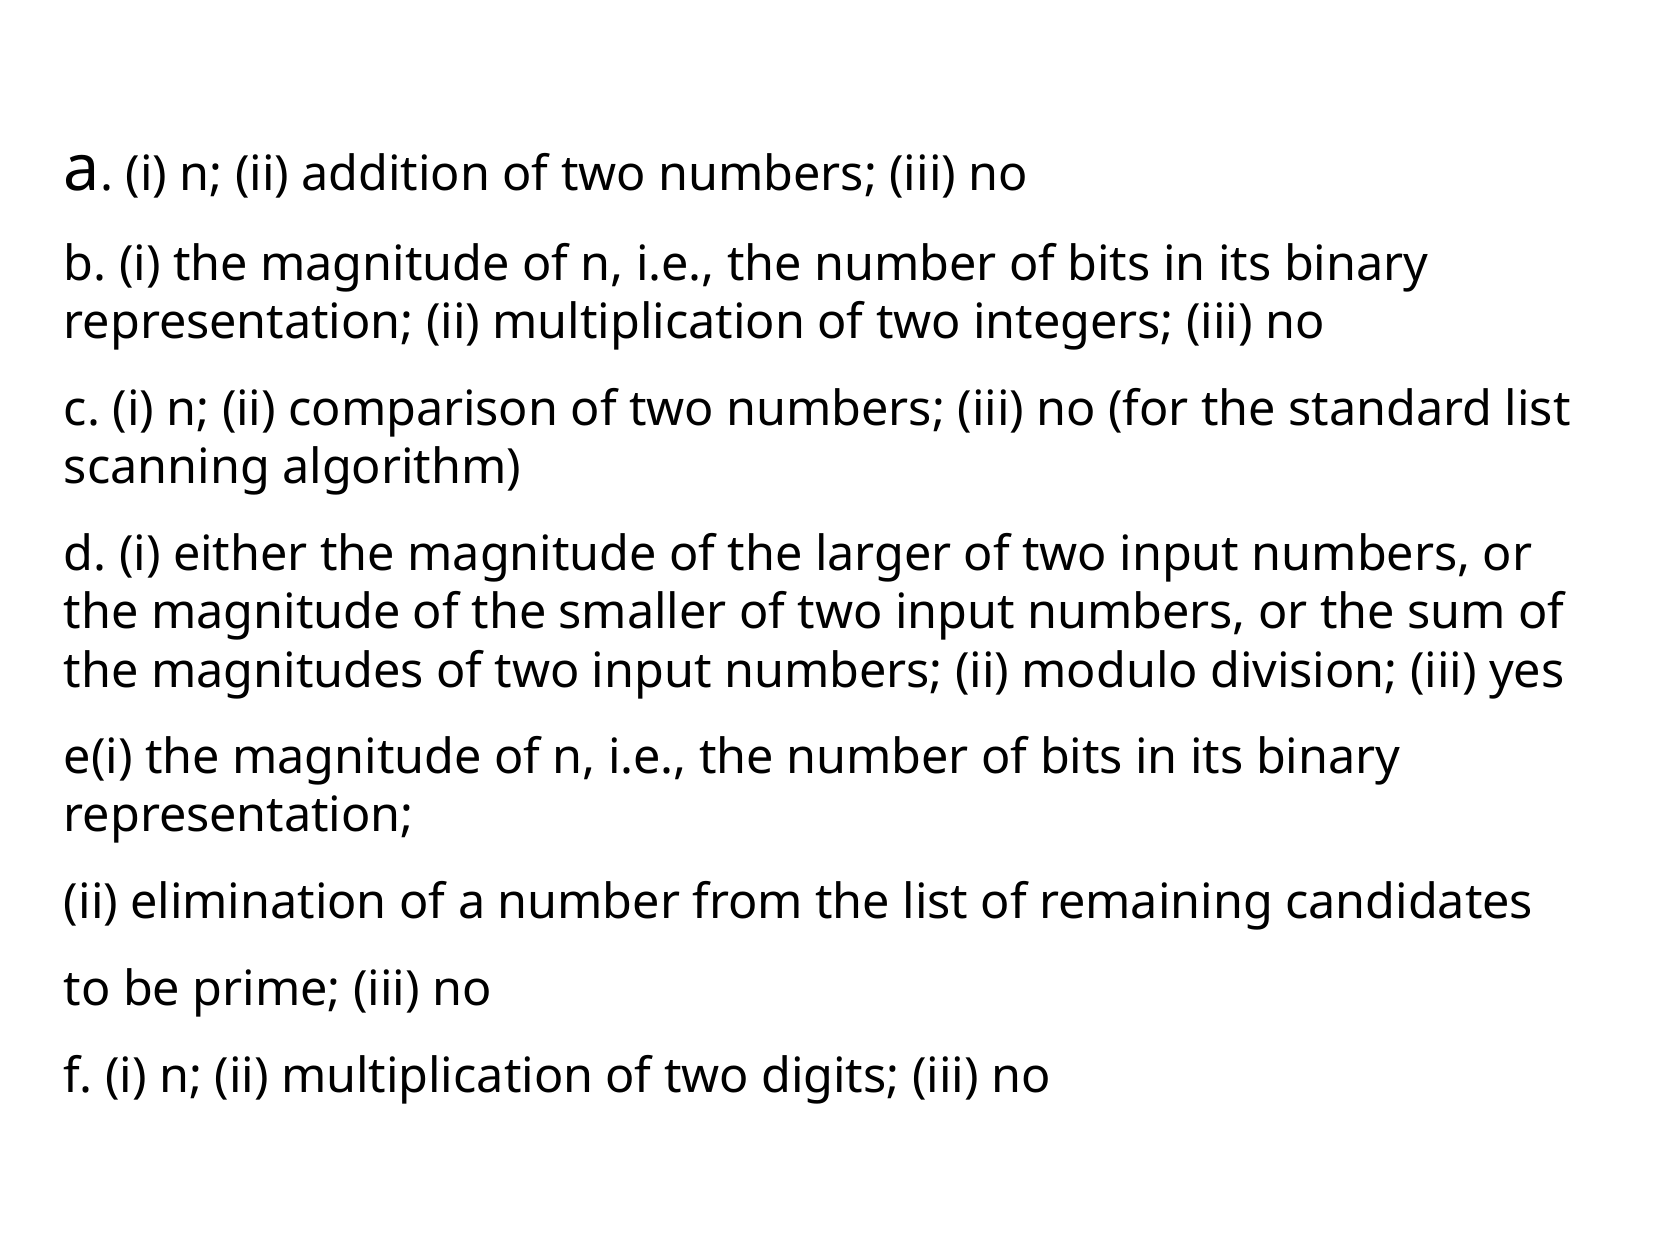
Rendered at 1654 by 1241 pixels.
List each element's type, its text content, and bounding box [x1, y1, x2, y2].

list a. (i) n; (ii) addition of two numbers; (iii) no b. (i) the magnitude of n, i.e., the number of bits in its binary representation; (ii) multiplication of two integers; (iii) no c. (i) n; (ii) comparison of two numbers; (iii) no (for the standard list scanning algorithm) d. (i) either the magnitude of the larger of two input numbers, or the magnitude of the smaller of two input numbers, or the sum of the magnitudes of two input numbers; (ii) modulo division; (iii) yes e(i) the magnitude of n, i.e., the number of bits in its binary representation; (ii) elimination of a number from the list of remaining candidates to be prime; (iii) no f. (i) n; (ii) multiplication of two digits; (iii) no [63, 126, 1571, 1158]
